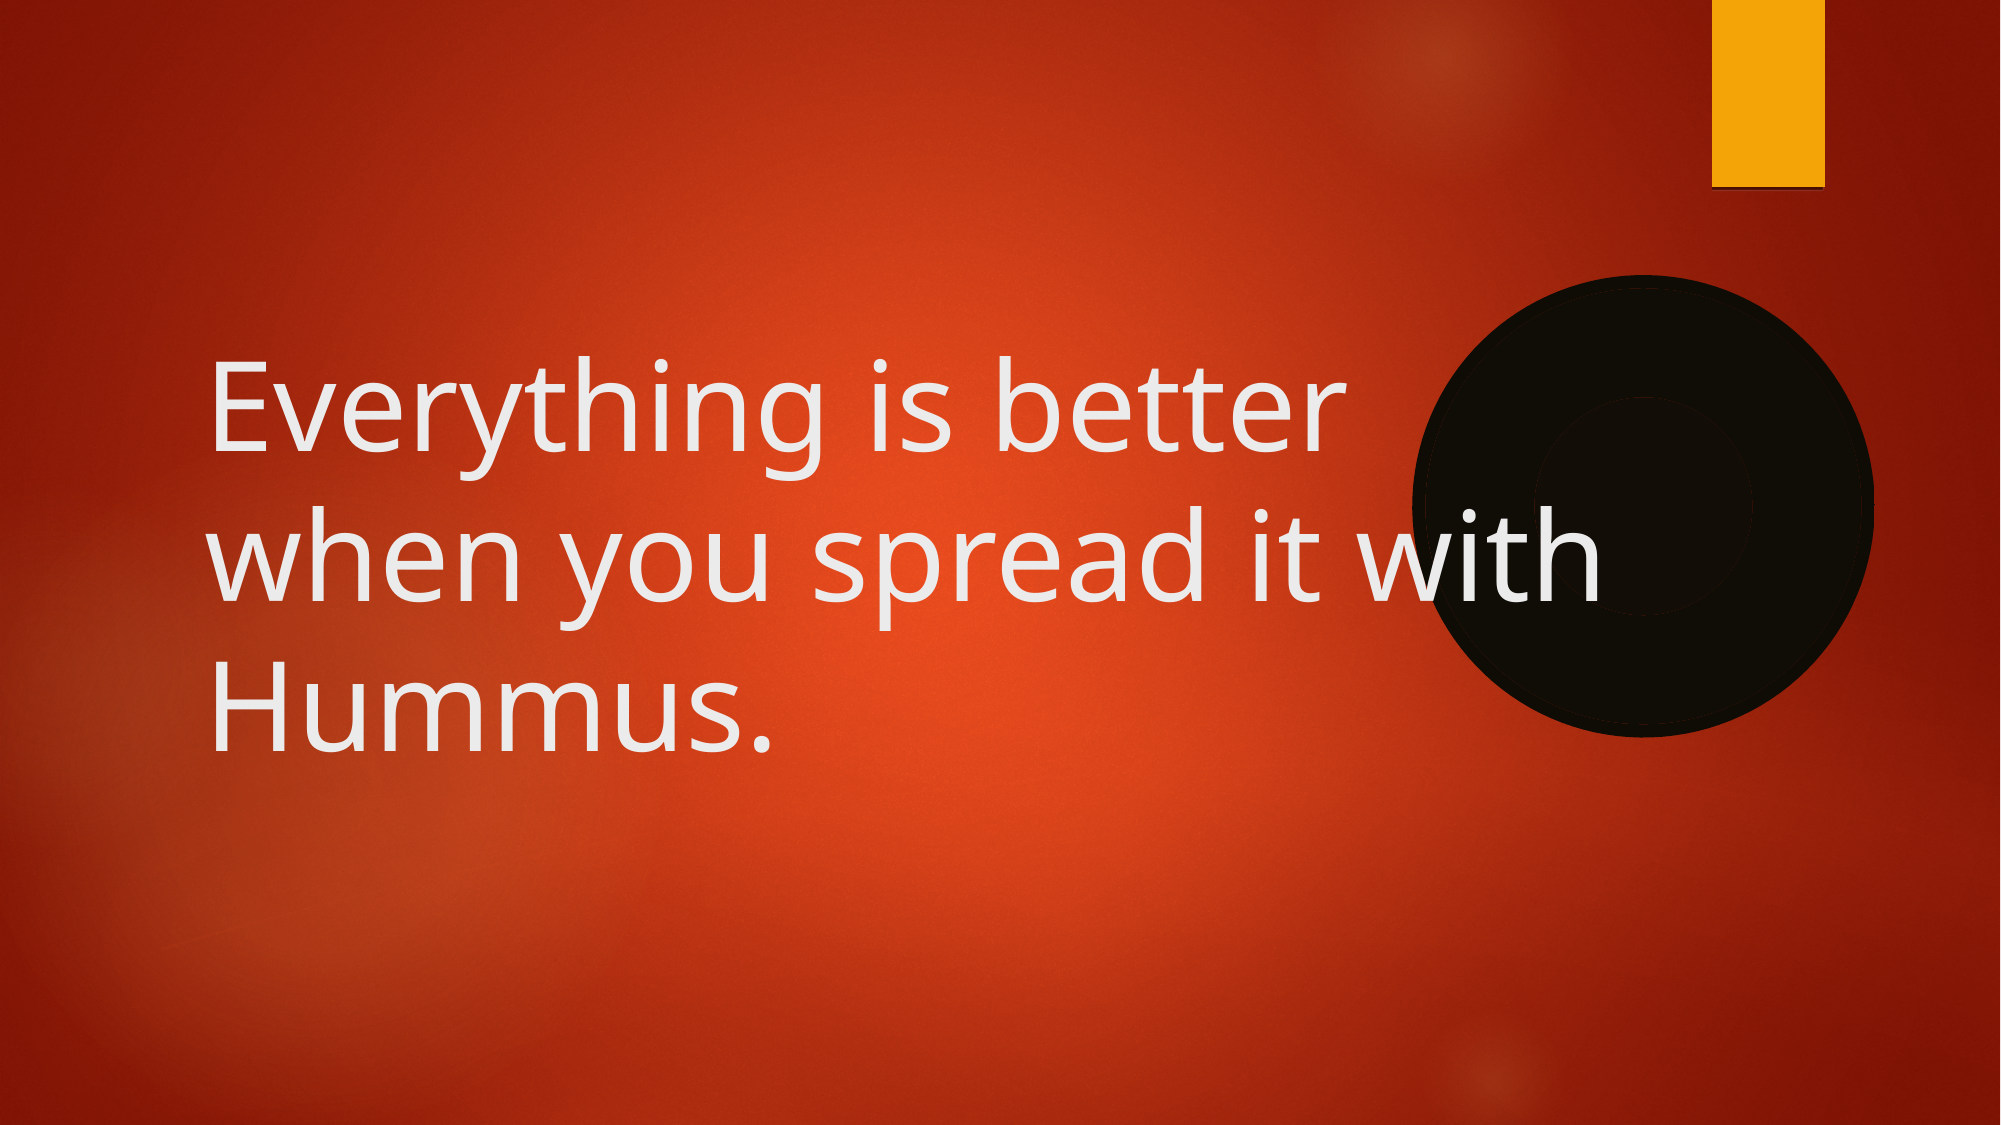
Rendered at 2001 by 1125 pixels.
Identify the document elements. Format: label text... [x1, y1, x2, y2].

title Everything is better when you spread it with Hummus. [189, 237, 1638, 784]
